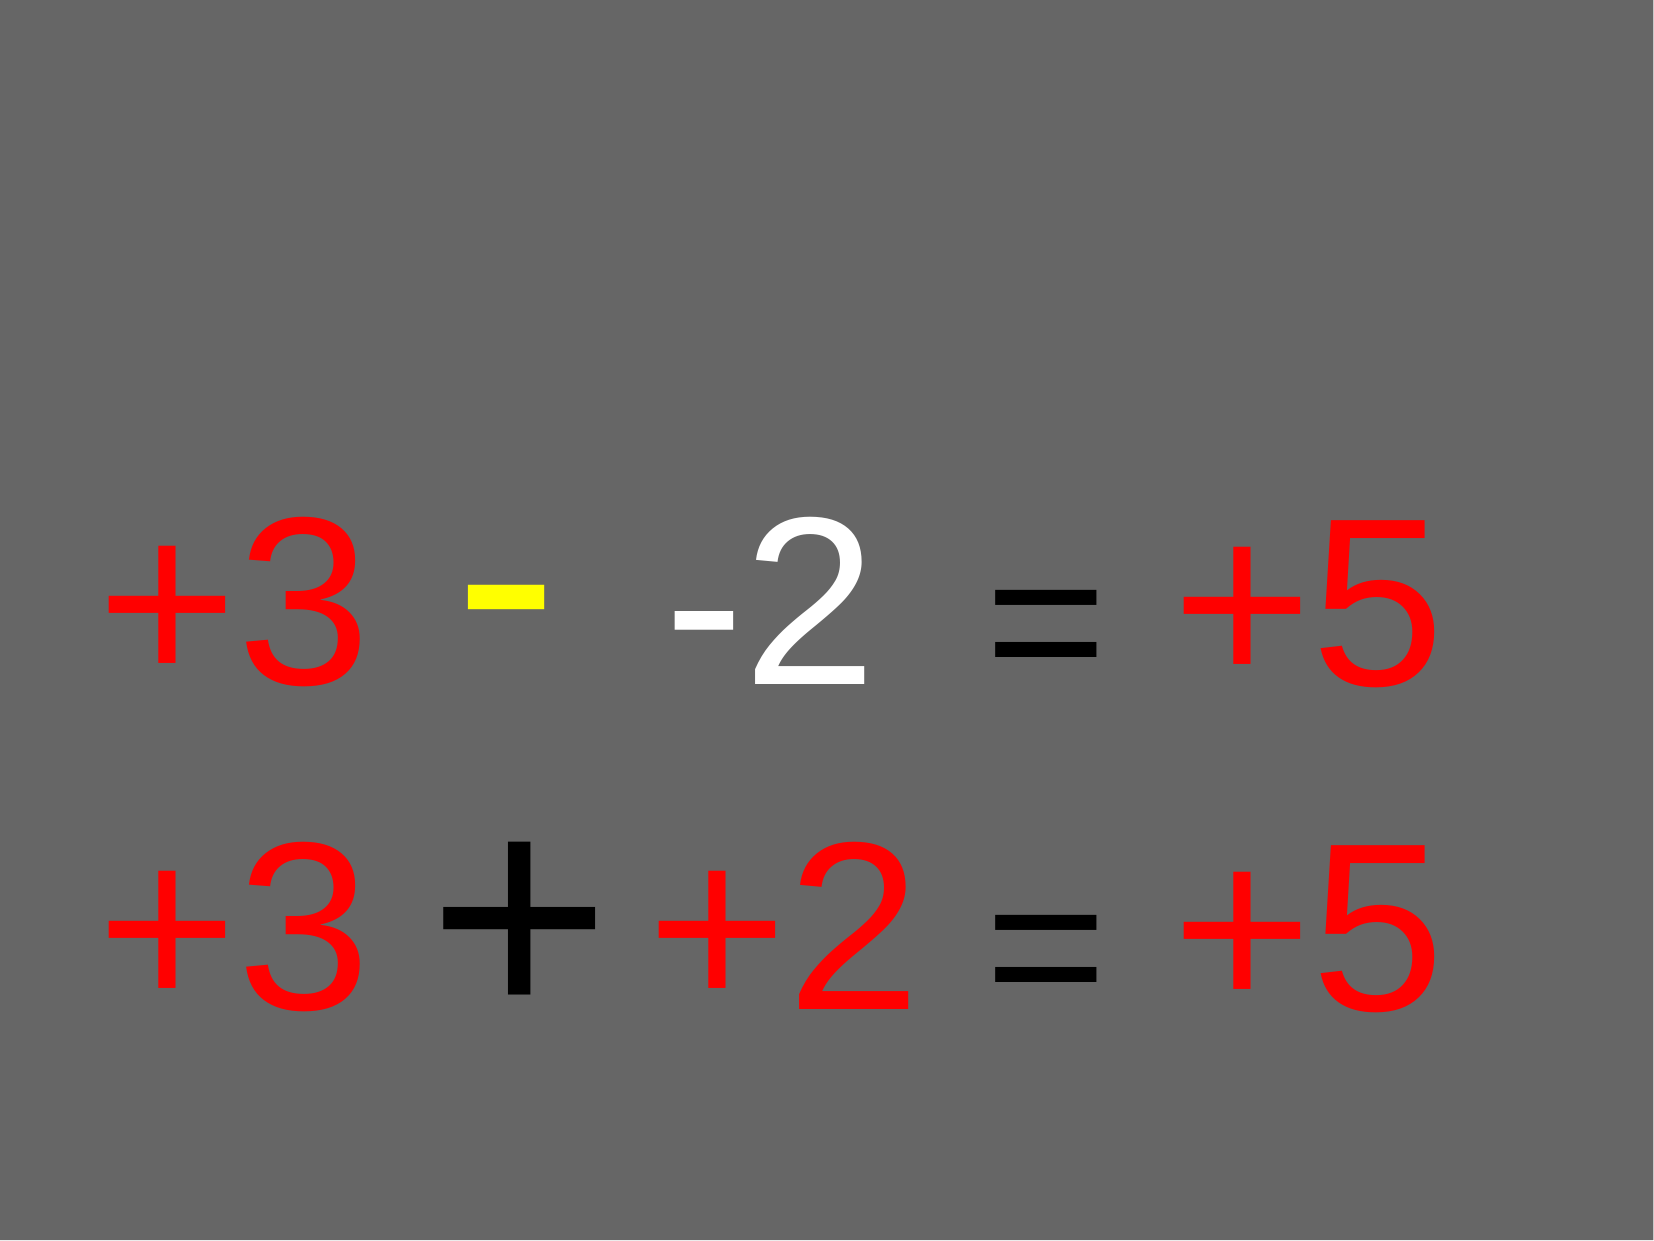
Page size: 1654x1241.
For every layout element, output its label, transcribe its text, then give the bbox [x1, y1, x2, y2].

text_box - [439, 389, 591, 732]
text_box +3 [82, 460, 419, 743]
text_box +2 [632, 785, 969, 1068]
text_box -2 [649, 460, 893, 744]
text_box = [970, 821, 1123, 1069]
text_box = [970, 496, 1123, 745]
text_box +5 [1157, 786, 1494, 1069]
text_box [0, 0, 1654, 1241]
text_box +5 [1157, 461, 1494, 745]
text_box + [413, 732, 626, 1097]
text_box +3 [82, 785, 413, 1068]
